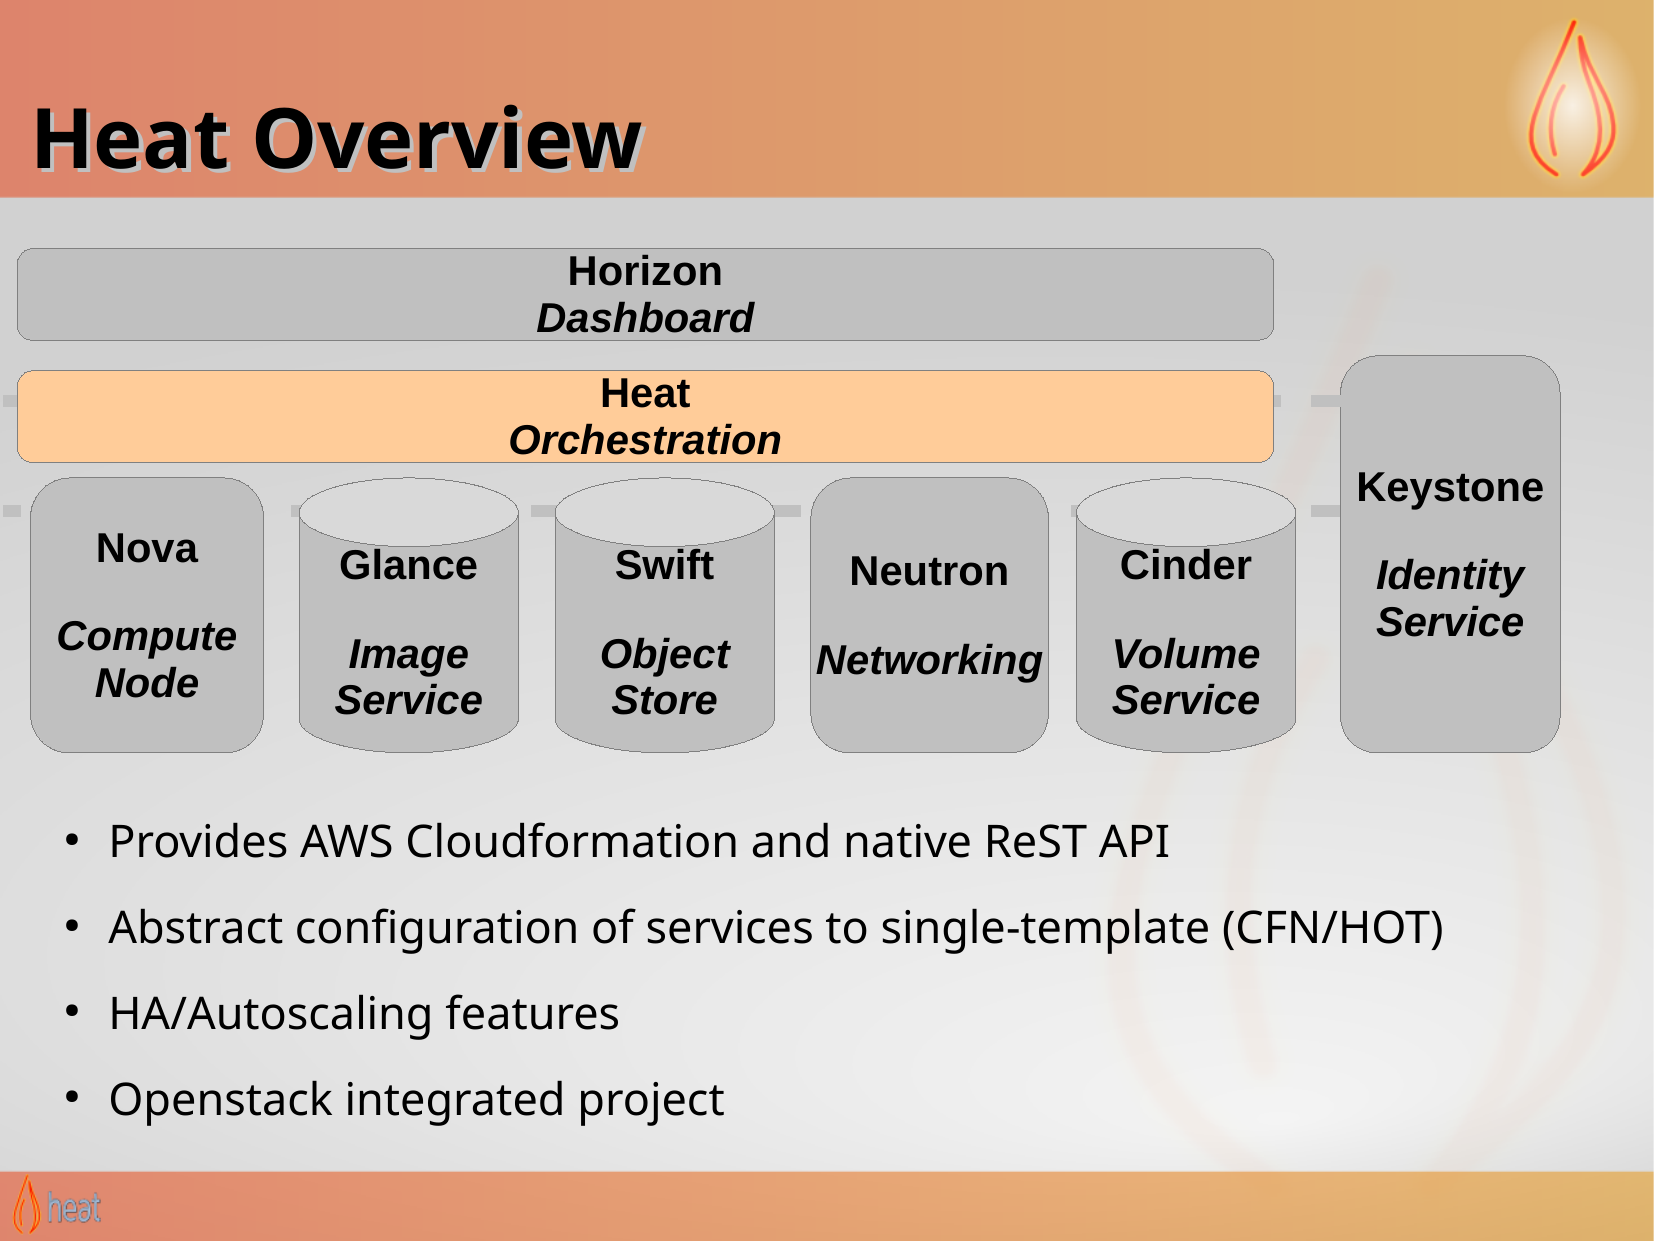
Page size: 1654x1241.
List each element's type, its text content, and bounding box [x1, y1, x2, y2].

text_box Neutron Networking [810, 477, 1049, 753]
text_box Keystone Identity Service [1340, 355, 1561, 753]
text_box Glance Image Service [299, 515, 519, 753]
list Provides AWS Cloudformation and native ReST API Abstract configuration of services to single-template (CFN/HOT) HA/Autoscaling features Openstack integrated project [49, 810, 1501, 1171]
text_box Cinder Volume Service [1076, 516, 1296, 753]
picture [0, 0, 1654, 1241]
text_box Horizon Dashboard [17, 248, 1274, 341]
text_box Nova Compute Node [30, 477, 264, 753]
text_box Heat Orchestration [17, 370, 1274, 463]
title Heat Overview [30, 23, 1606, 249]
text_box Swift Object Store [555, 515, 775, 753]
